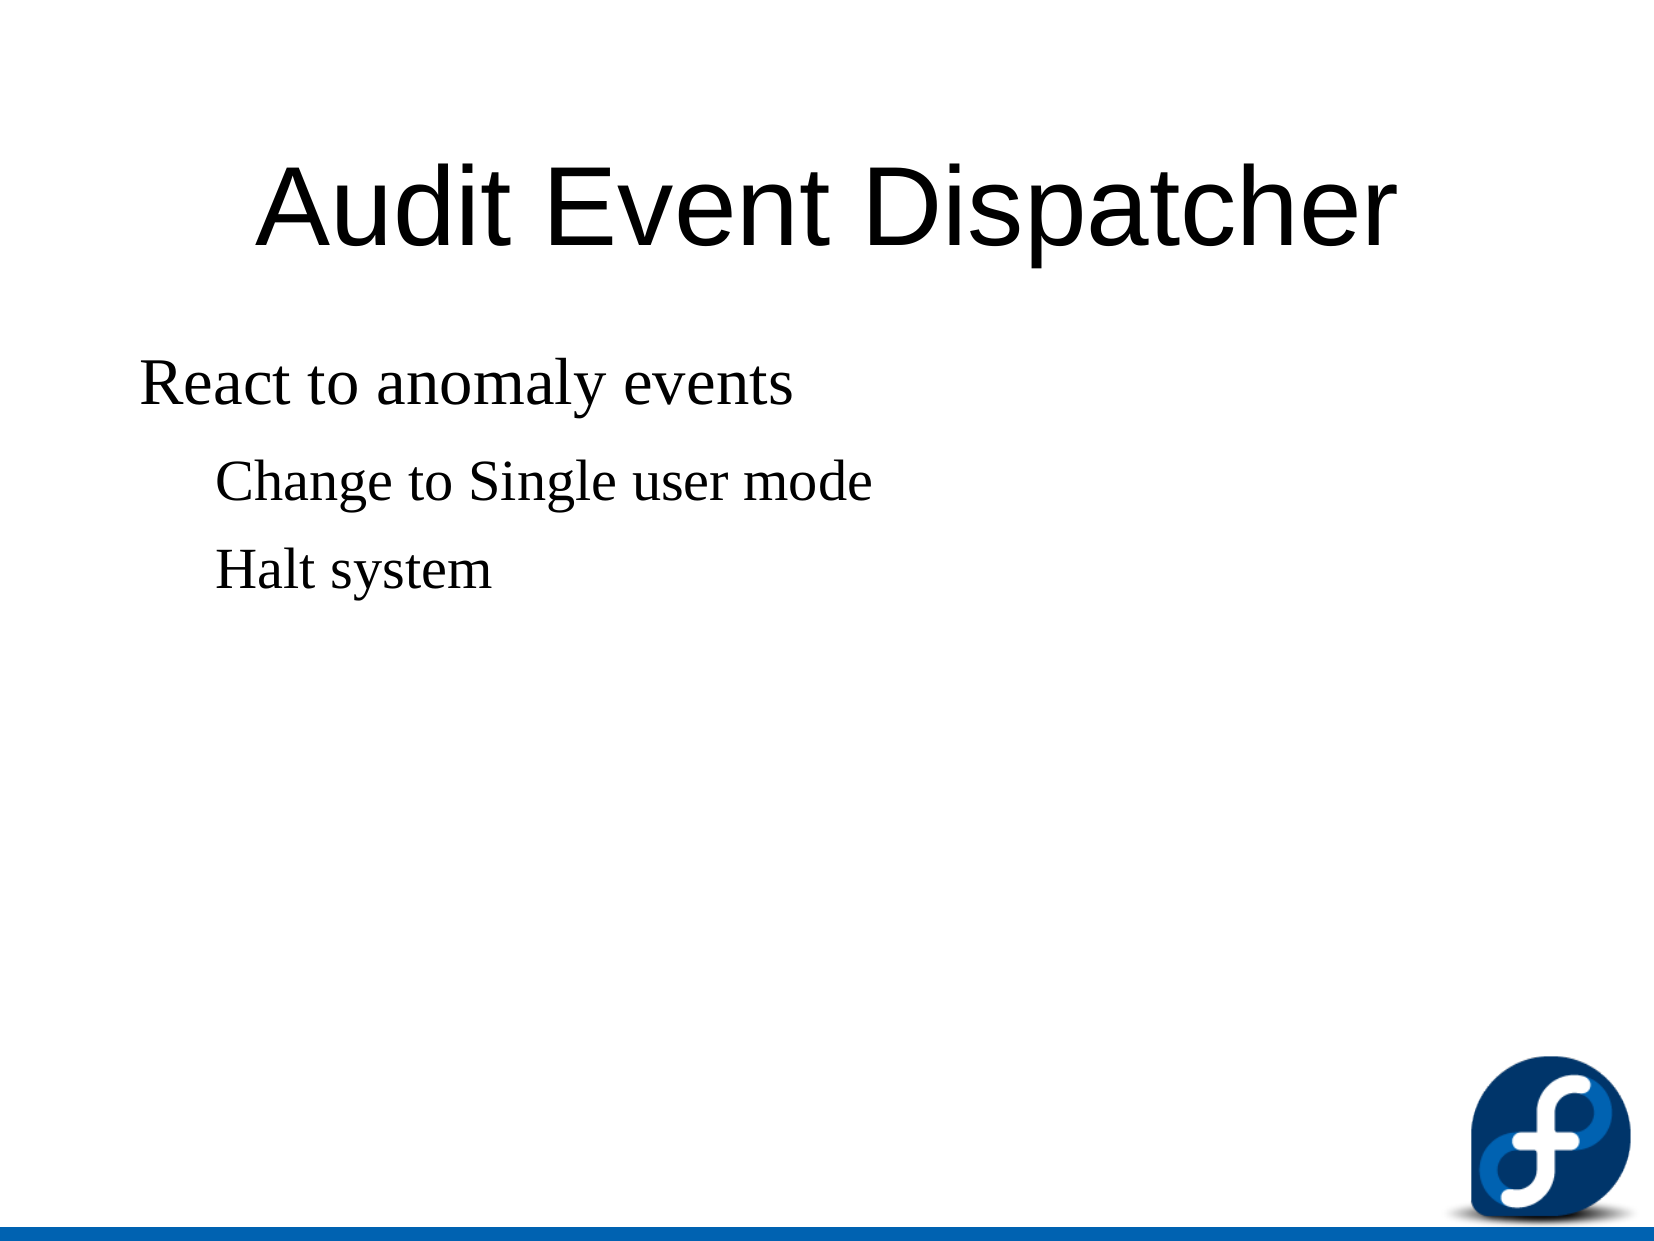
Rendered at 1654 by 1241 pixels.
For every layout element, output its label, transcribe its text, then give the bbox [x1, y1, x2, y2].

picture [1438, 1055, 1645, 1229]
title Audit Event Dispatcher [121, 102, 1534, 310]
list React to anomaly events Change to Single user mode Halt system [121, 344, 1534, 1127]
